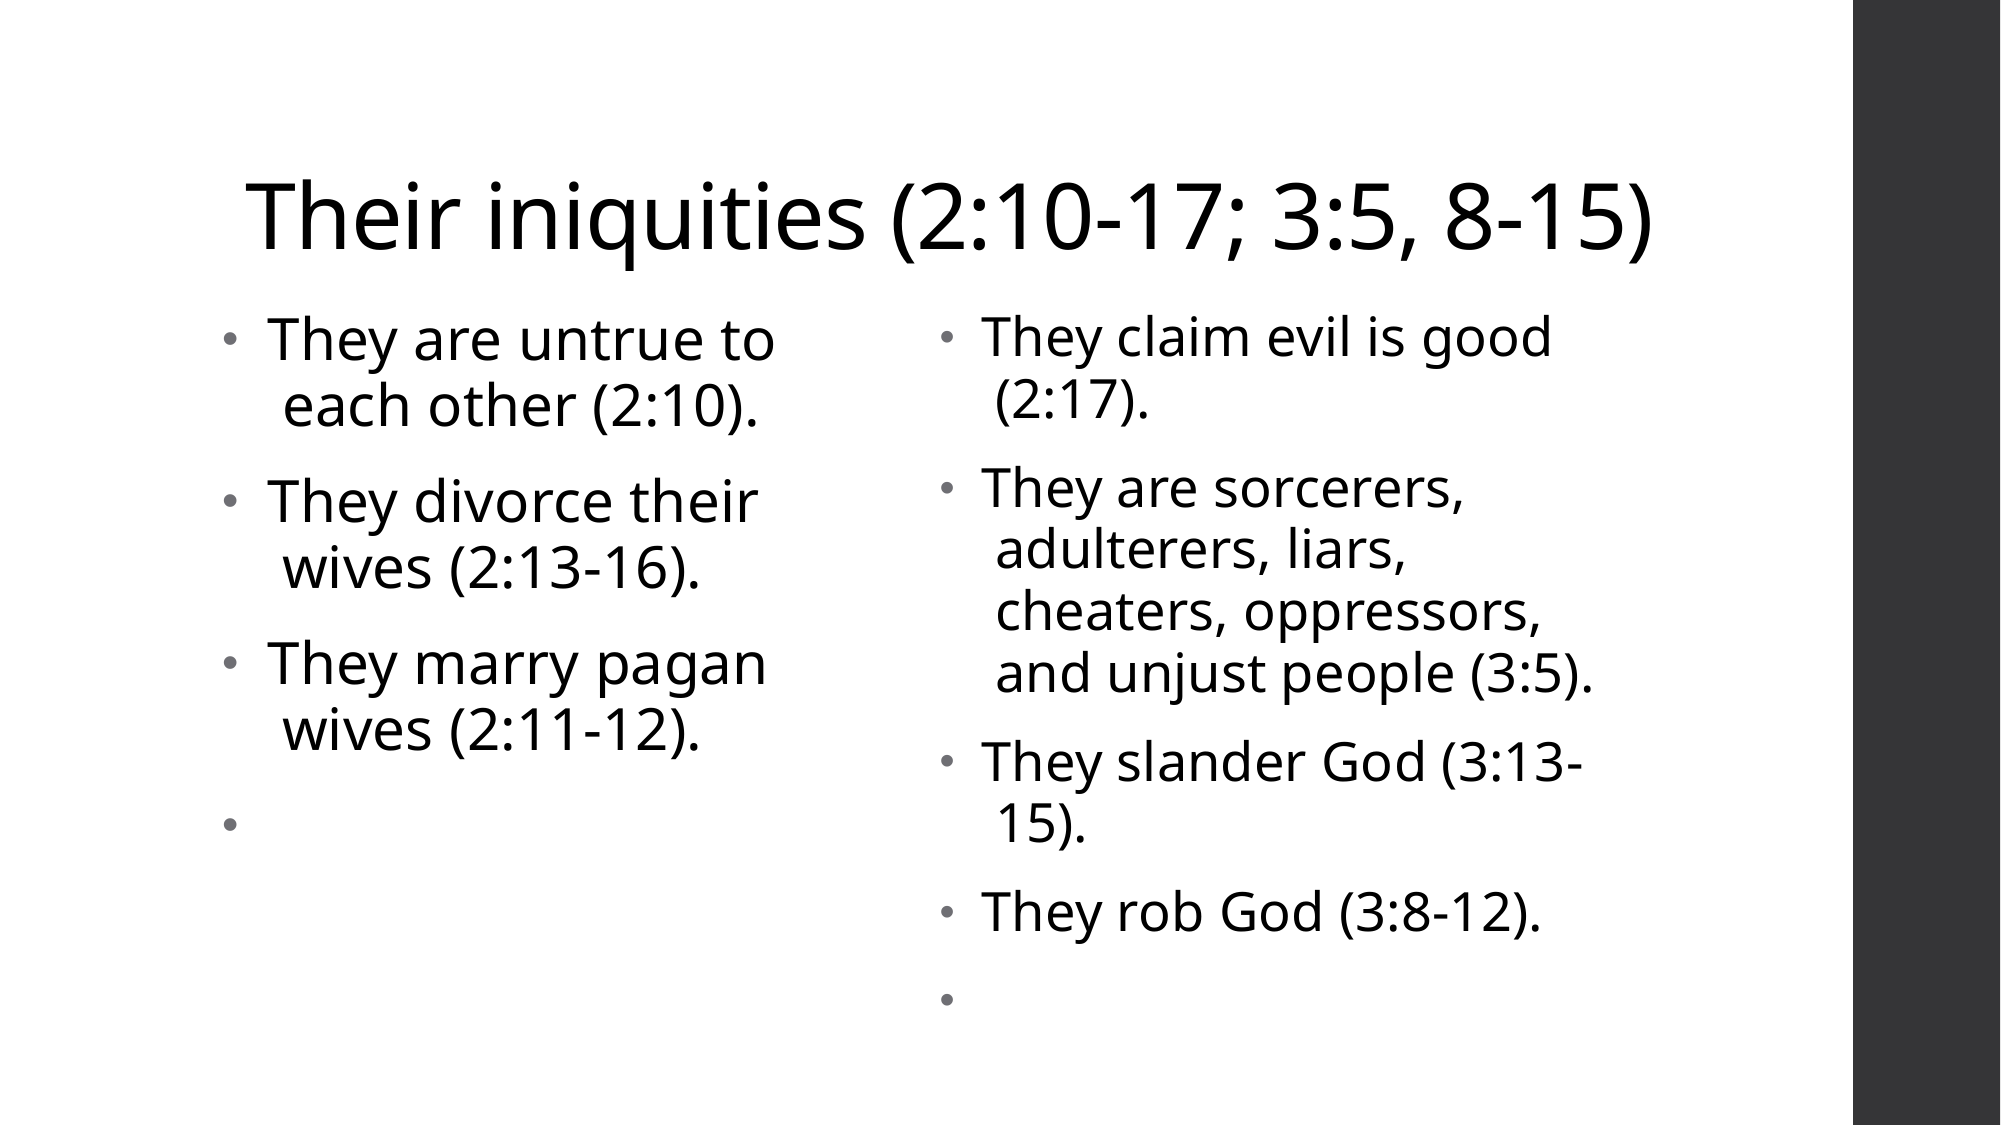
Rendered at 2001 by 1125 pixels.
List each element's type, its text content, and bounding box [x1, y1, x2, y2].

title Their iniquities (2:10-17; 3:5, 8-15) [206, 60, 1797, 278]
list They are untrue to each other (2:10). They divorce their wives (2:13-16). They marry pagan wives (2:11-12). [207, 299, 900, 1014]
list They claim evil is good (2:17). They are sorcerers, adulterers, liars, cheaters, oppressors, and unjust people (3:5). They slander God (3:13-15). They rob God (3:8-12). [924, 299, 1617, 1014]
